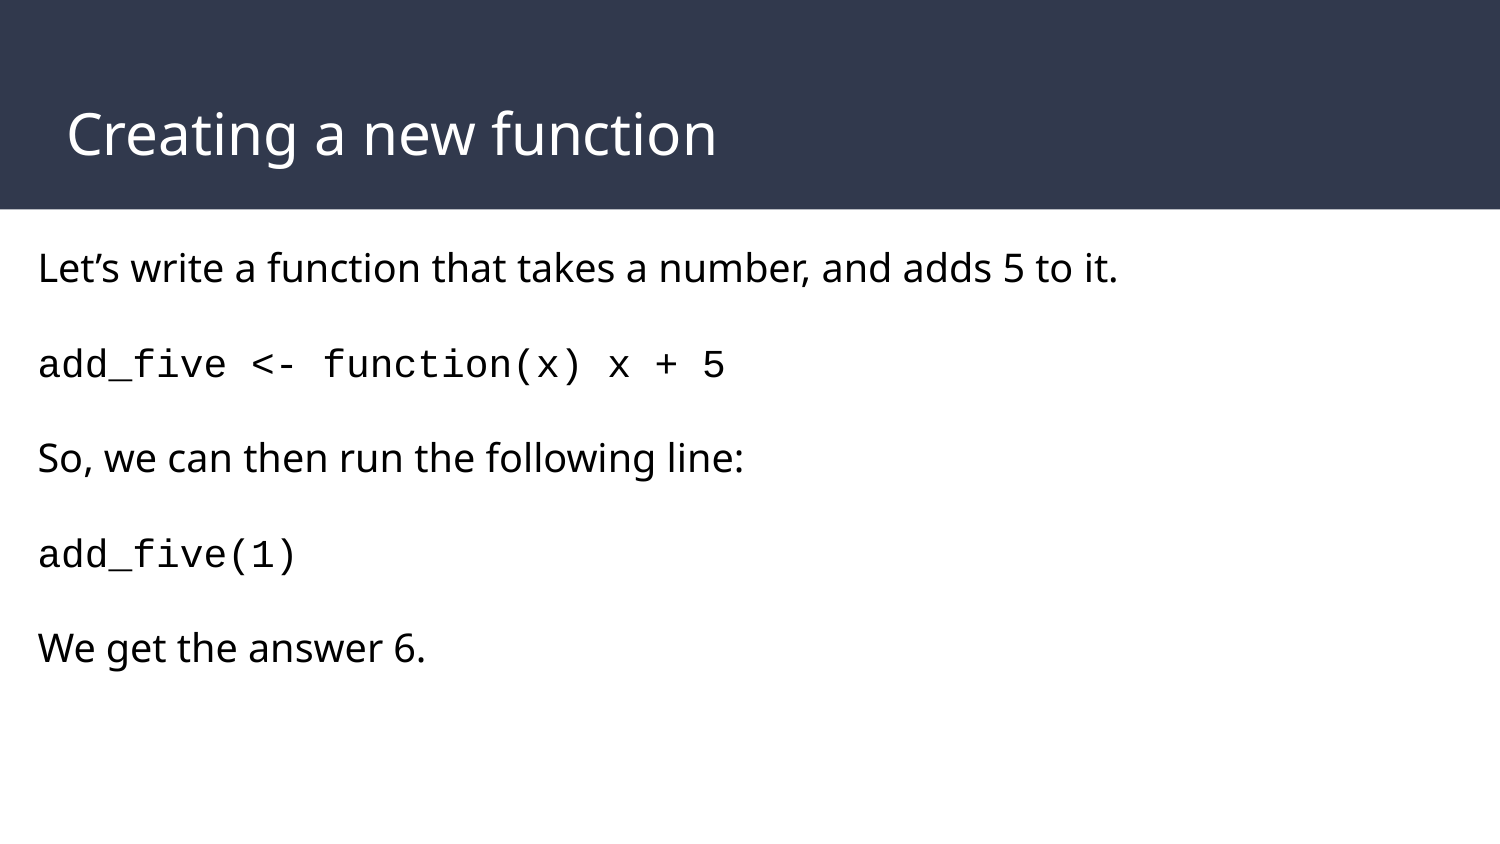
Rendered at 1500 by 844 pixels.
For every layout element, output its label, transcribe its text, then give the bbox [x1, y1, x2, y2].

title Creating a new function [51, 82, 1449, 185]
text_box Let’s write a function that takes a number, and adds 5 to it. add_five <- function(x) x + 5 So, we can then run the following line: add_five(1) We get the answer 6. [22, 228, 1477, 818]
